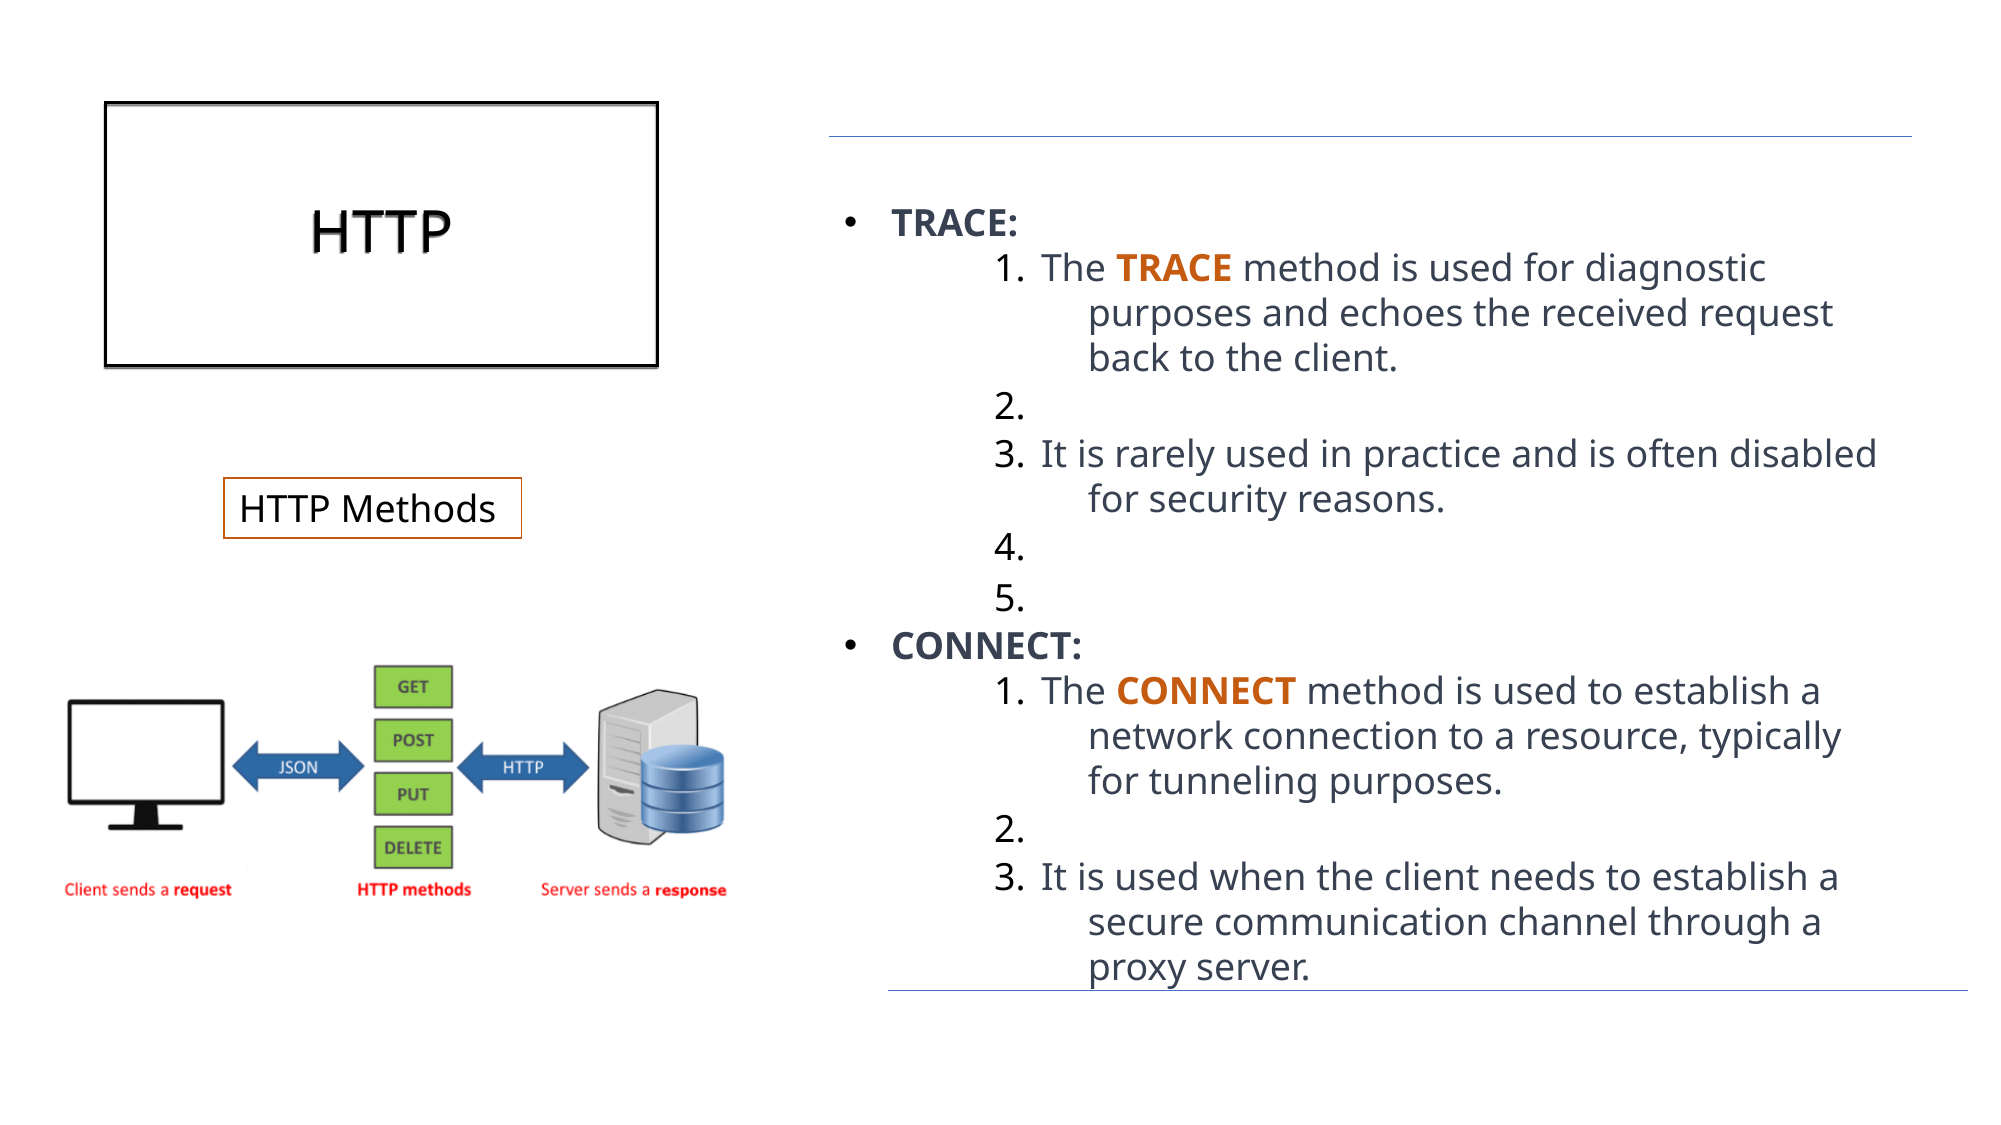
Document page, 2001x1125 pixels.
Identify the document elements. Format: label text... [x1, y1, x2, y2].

text_box TRACE: The TRACE method is used for diagnostic purposes and echoes the received request back to the client. It is rarely used in practice and is often disabled for security reasons. CONNECT: The CONNECT method is used to establish a network connection to a resource, typically for tunneling purposes. It is used when the client needs to establish a secure communication channel through a proxy server. [829, 191, 1913, 889]
title HTTP [105, 102, 658, 366]
picture [40, 650, 744, 909]
text_box HTTP Methods [224, 478, 521, 538]
